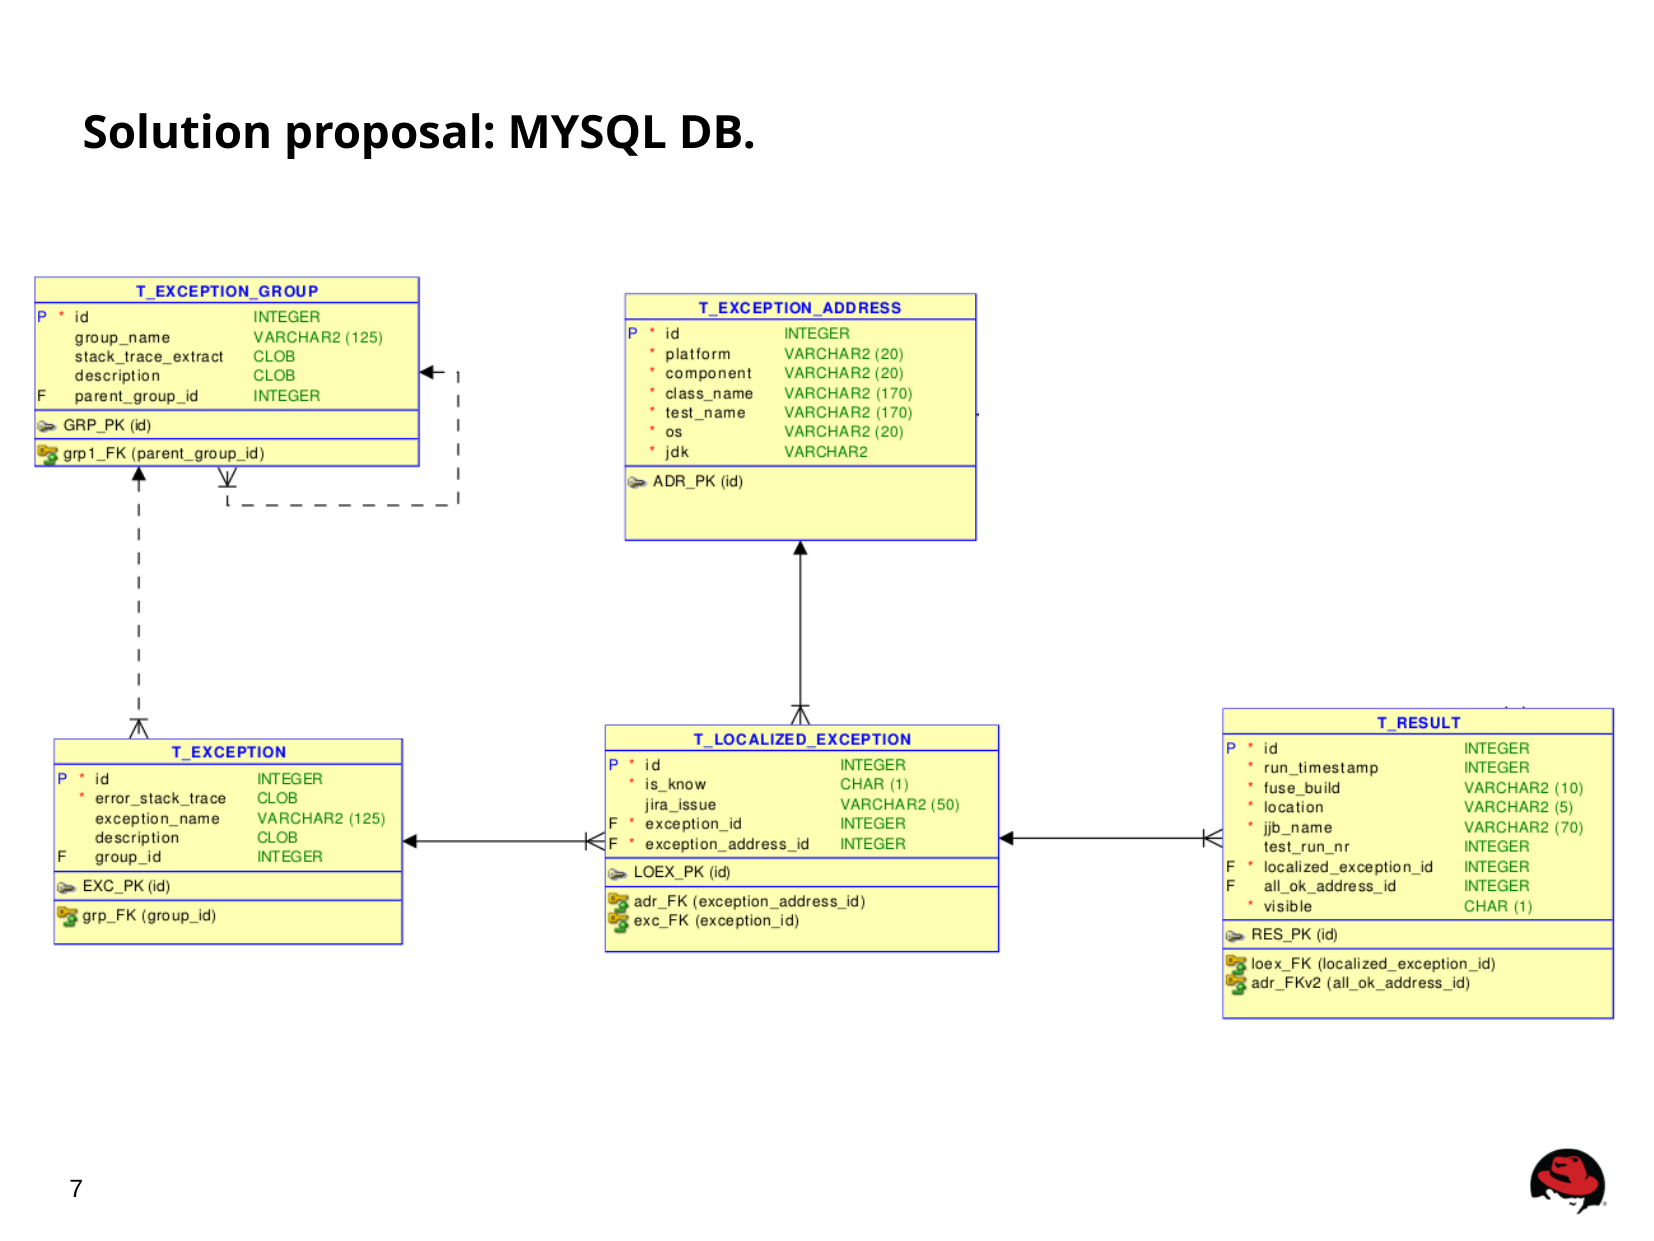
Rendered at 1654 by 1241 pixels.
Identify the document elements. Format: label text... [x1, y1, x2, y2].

picture [1529, 1146, 1613, 1224]
title Solution proposal: MYSQL DB. [82, 37, 1571, 181]
picture [9, 181, 1654, 1072]
